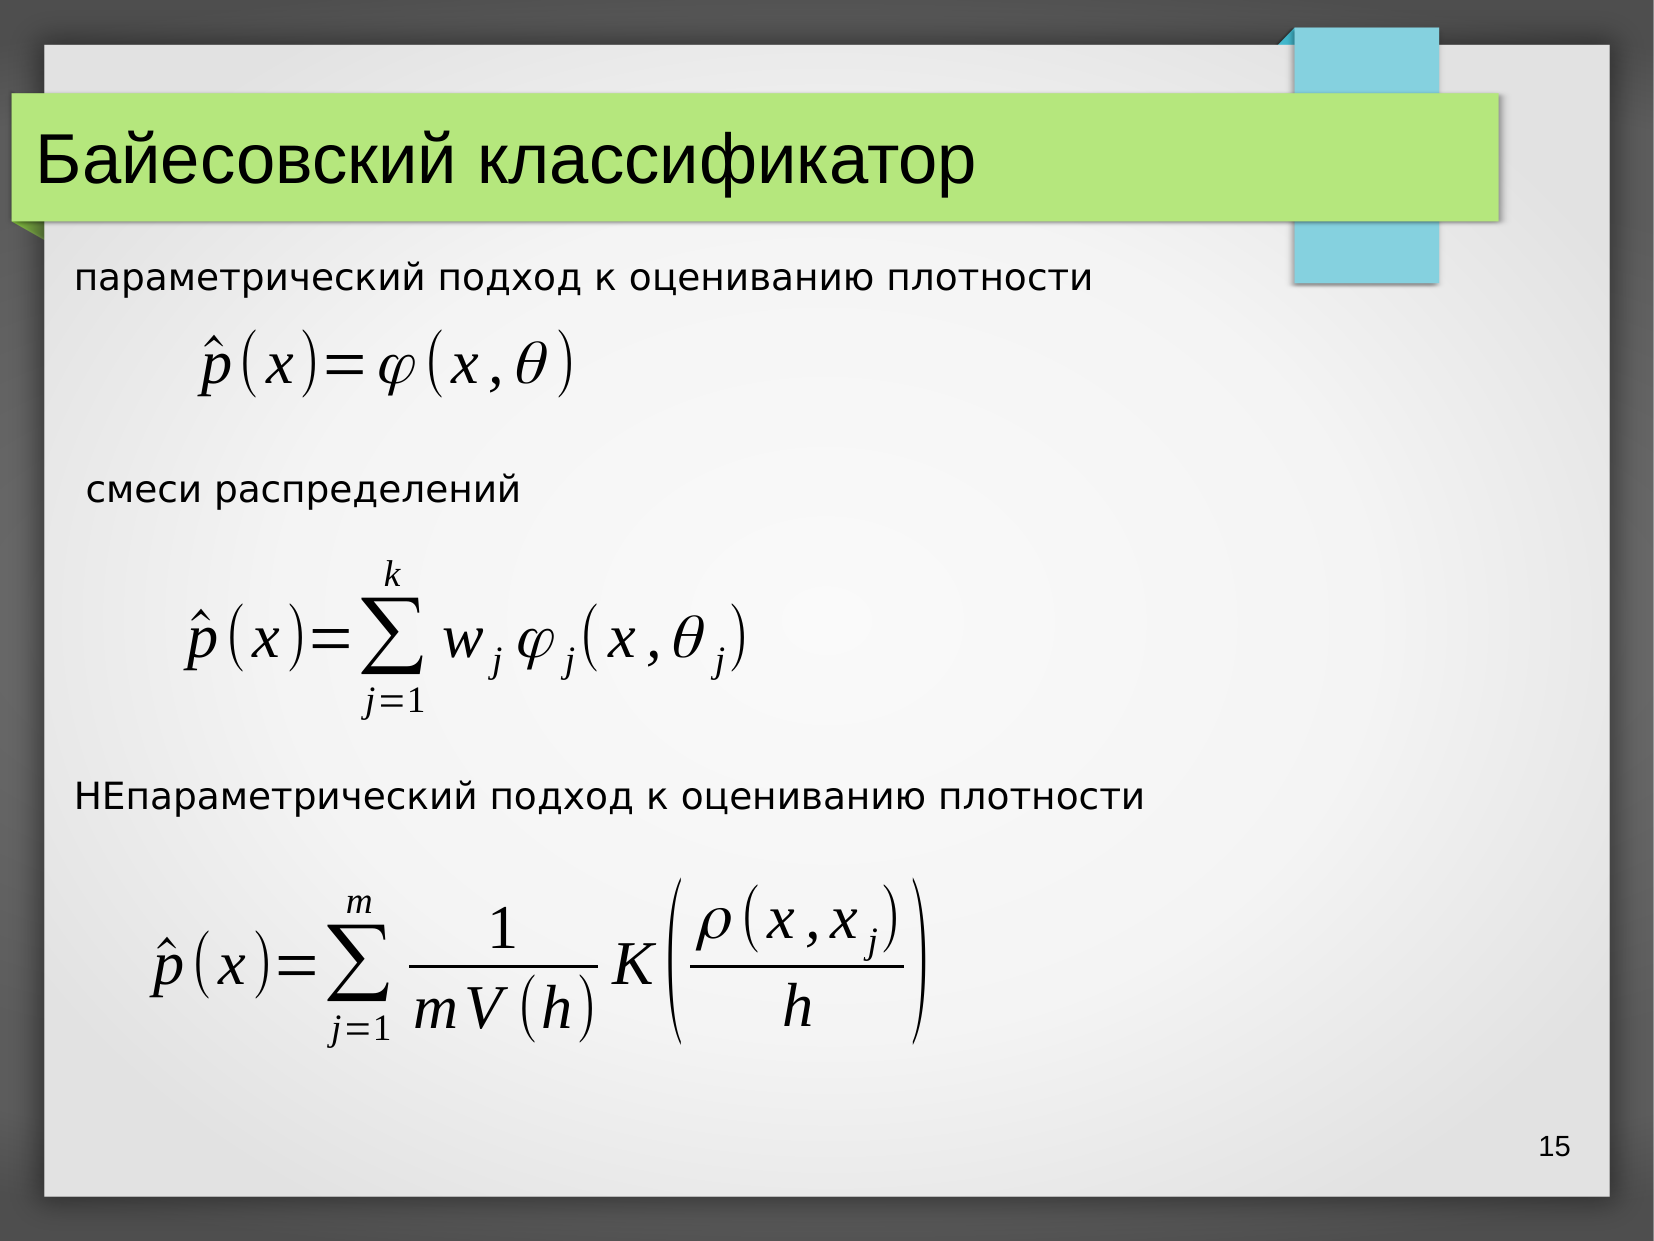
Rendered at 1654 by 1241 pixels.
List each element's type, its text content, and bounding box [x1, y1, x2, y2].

title Байесовский классификатор [35, 118, 1489, 199]
chart [188, 326, 582, 402]
text_box смеси распределений [70, 460, 579, 532]
chart [175, 552, 756, 721]
text_box НЕпараметрический подход к оцениванию плотности [59, 767, 1536, 851]
picture [0, 0, 1654, 1241]
text_box параметрический подход к оцениванию плотности [59, 248, 1146, 319]
chart [141, 874, 937, 1049]
